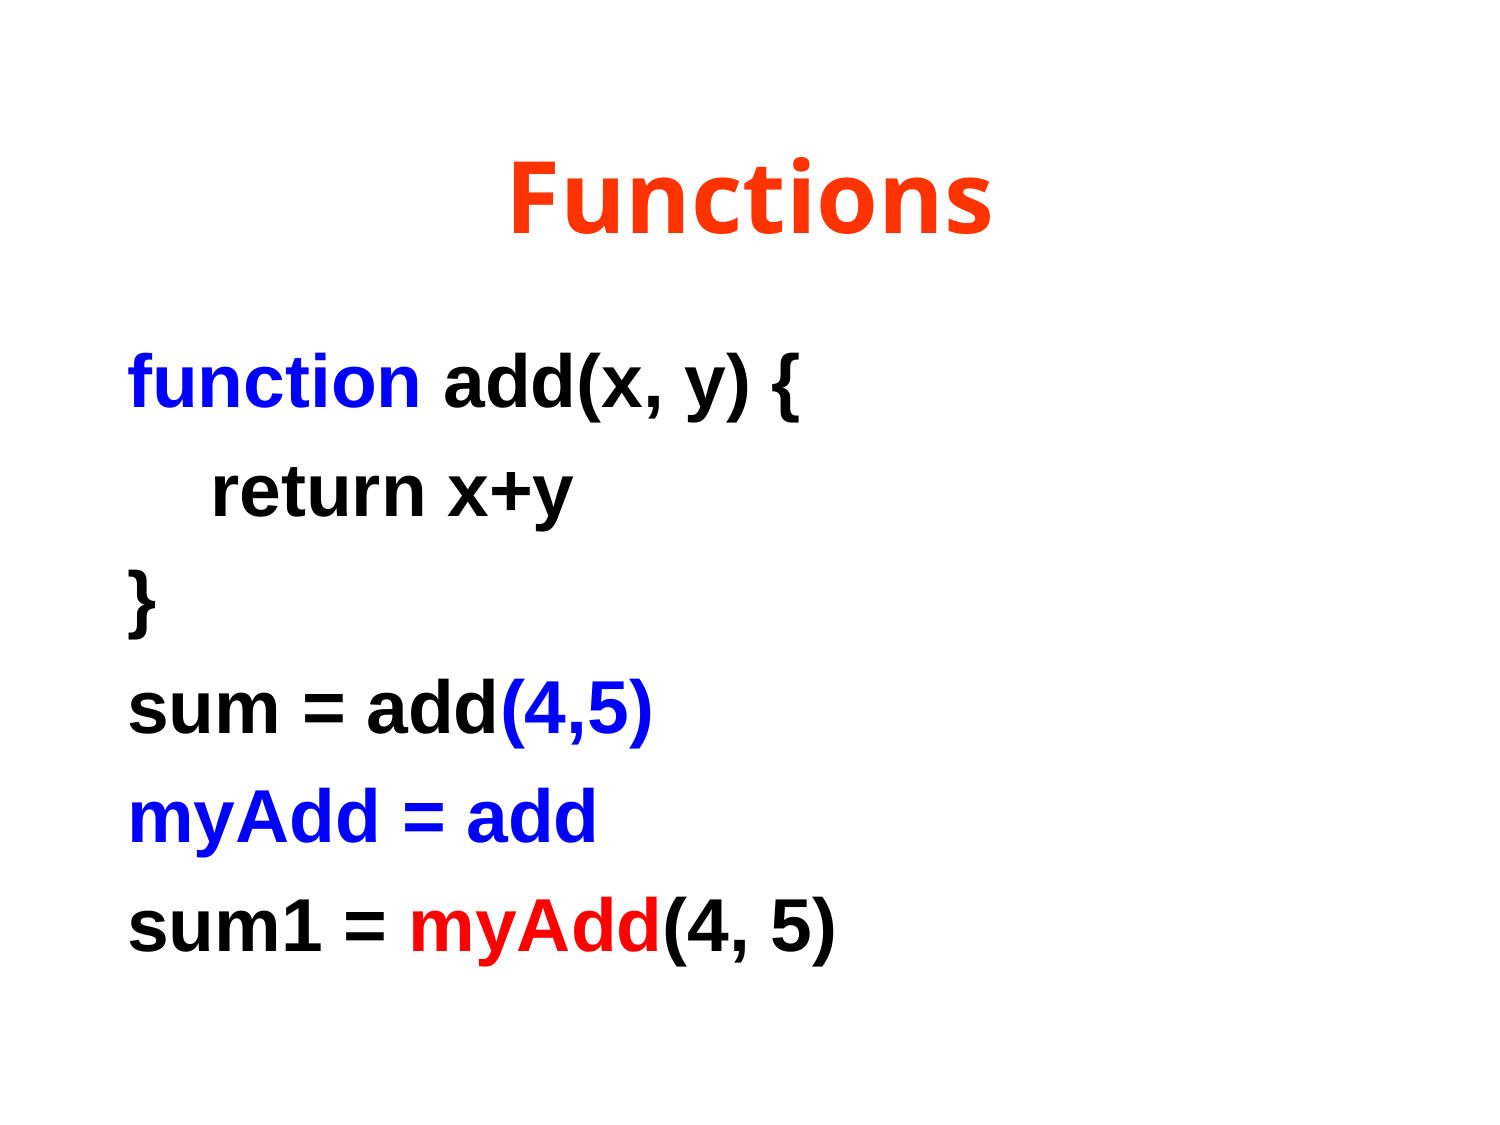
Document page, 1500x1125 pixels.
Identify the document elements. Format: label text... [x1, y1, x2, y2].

list function add(x, y) { return x+y } sum = add(4,5) myAdd = add sum1 = myAdd(4, 5) [112, 324, 1388, 1083]
title Functions [112, 99, 1388, 288]
